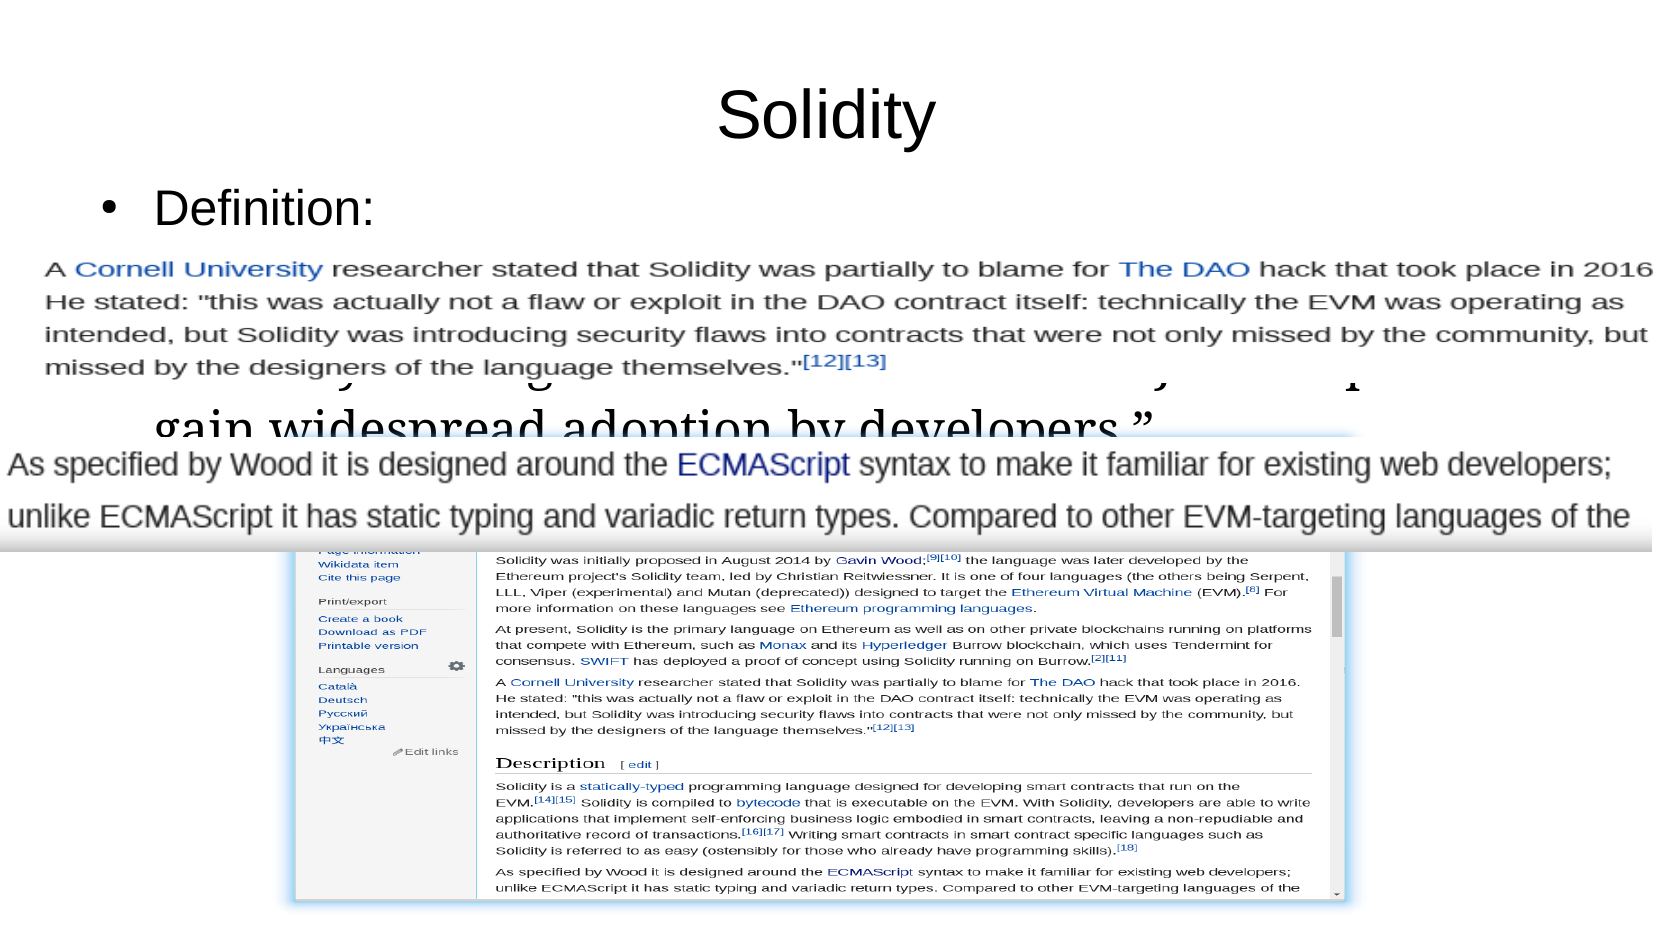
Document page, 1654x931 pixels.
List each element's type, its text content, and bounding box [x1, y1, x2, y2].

title Solidity [82, 37, 1571, 180]
list Definition: “A programming language designed to prove to Ben Scherrey that a greater abomination than Javascript could gain widespread adoption by developers.” [82, 383, 1571, 437]
picture [30, 258, 1654, 383]
list Definition: “A programming language designed to prove to Ben Scherrey that a greater abomination than Javascript could gain widespread adoption by developers.” [82, 180, 1571, 258]
picture [0, 416, 1652, 924]
